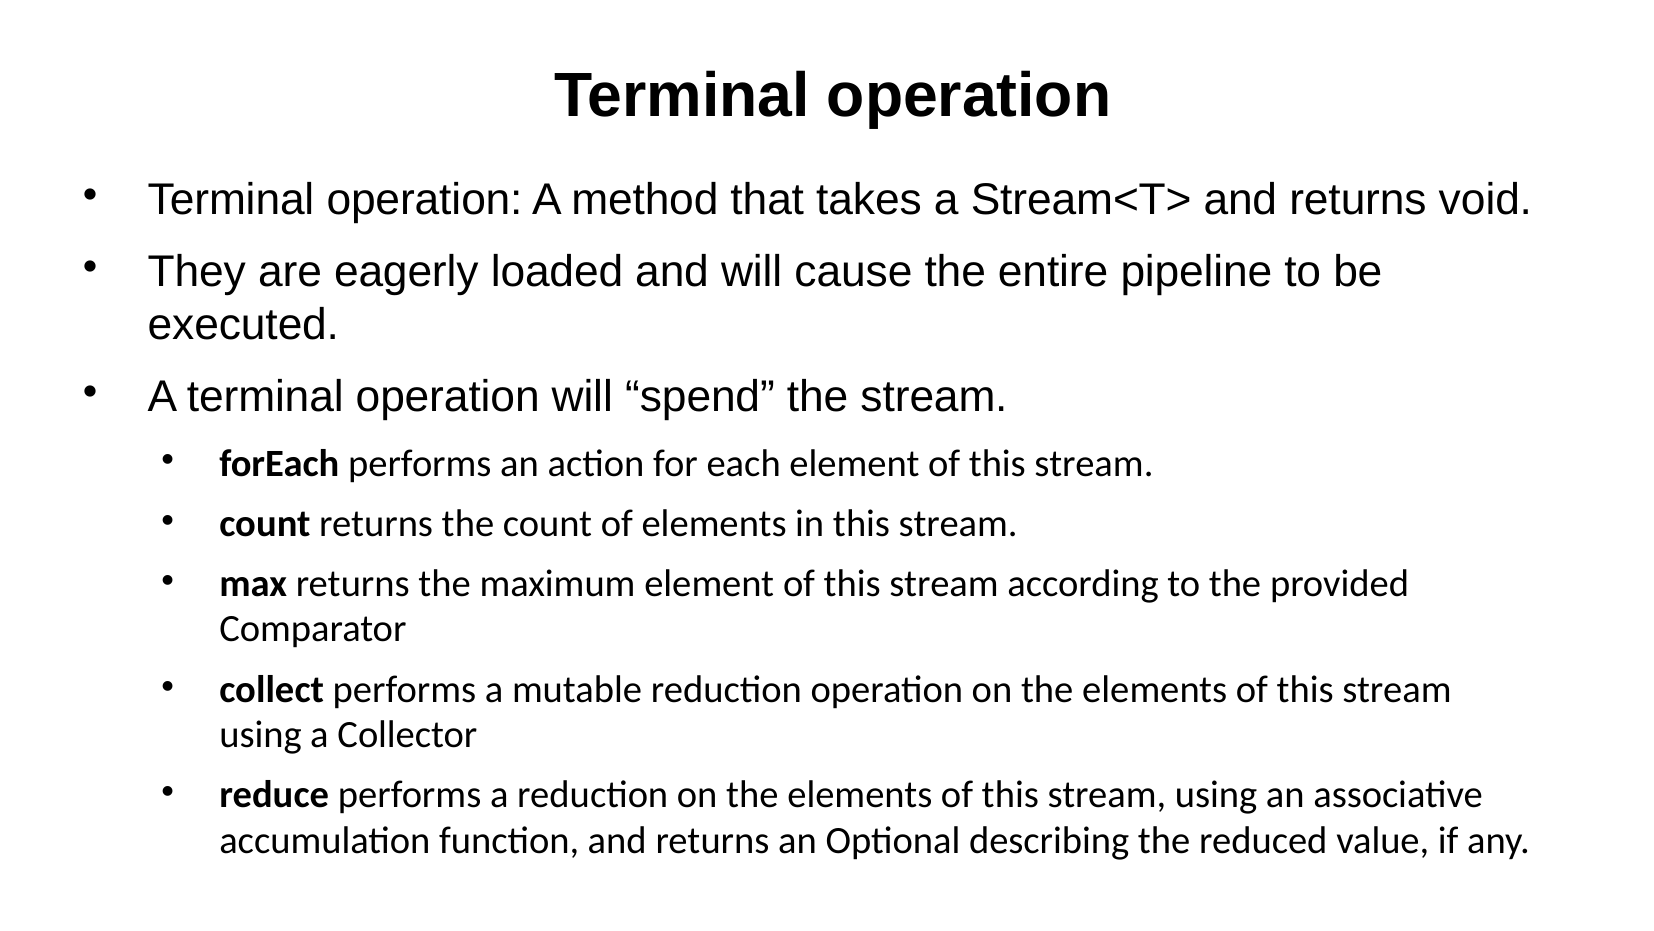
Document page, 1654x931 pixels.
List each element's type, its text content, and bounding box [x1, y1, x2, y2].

list Terminal operation: A method that takes a Stream<T> and returns void. They are eagerly loaded and will cause the entire pipeline to be executed. A terminal operation will “spend” the stream. forEach performs an action for each element of this stream. count returns the count of elements in this stream. max returns the maximum element of this stream according to the provided Comparator collect performs a mutable reduction operation on the elements of this stream using a Collector reduce performs a reduction on the elements of this stream, using an associative accumulation function, and returns an Optional describing the reduced value, if any. [82, 168, 1538, 889]
title Terminal operation [82, 36, 1571, 146]
